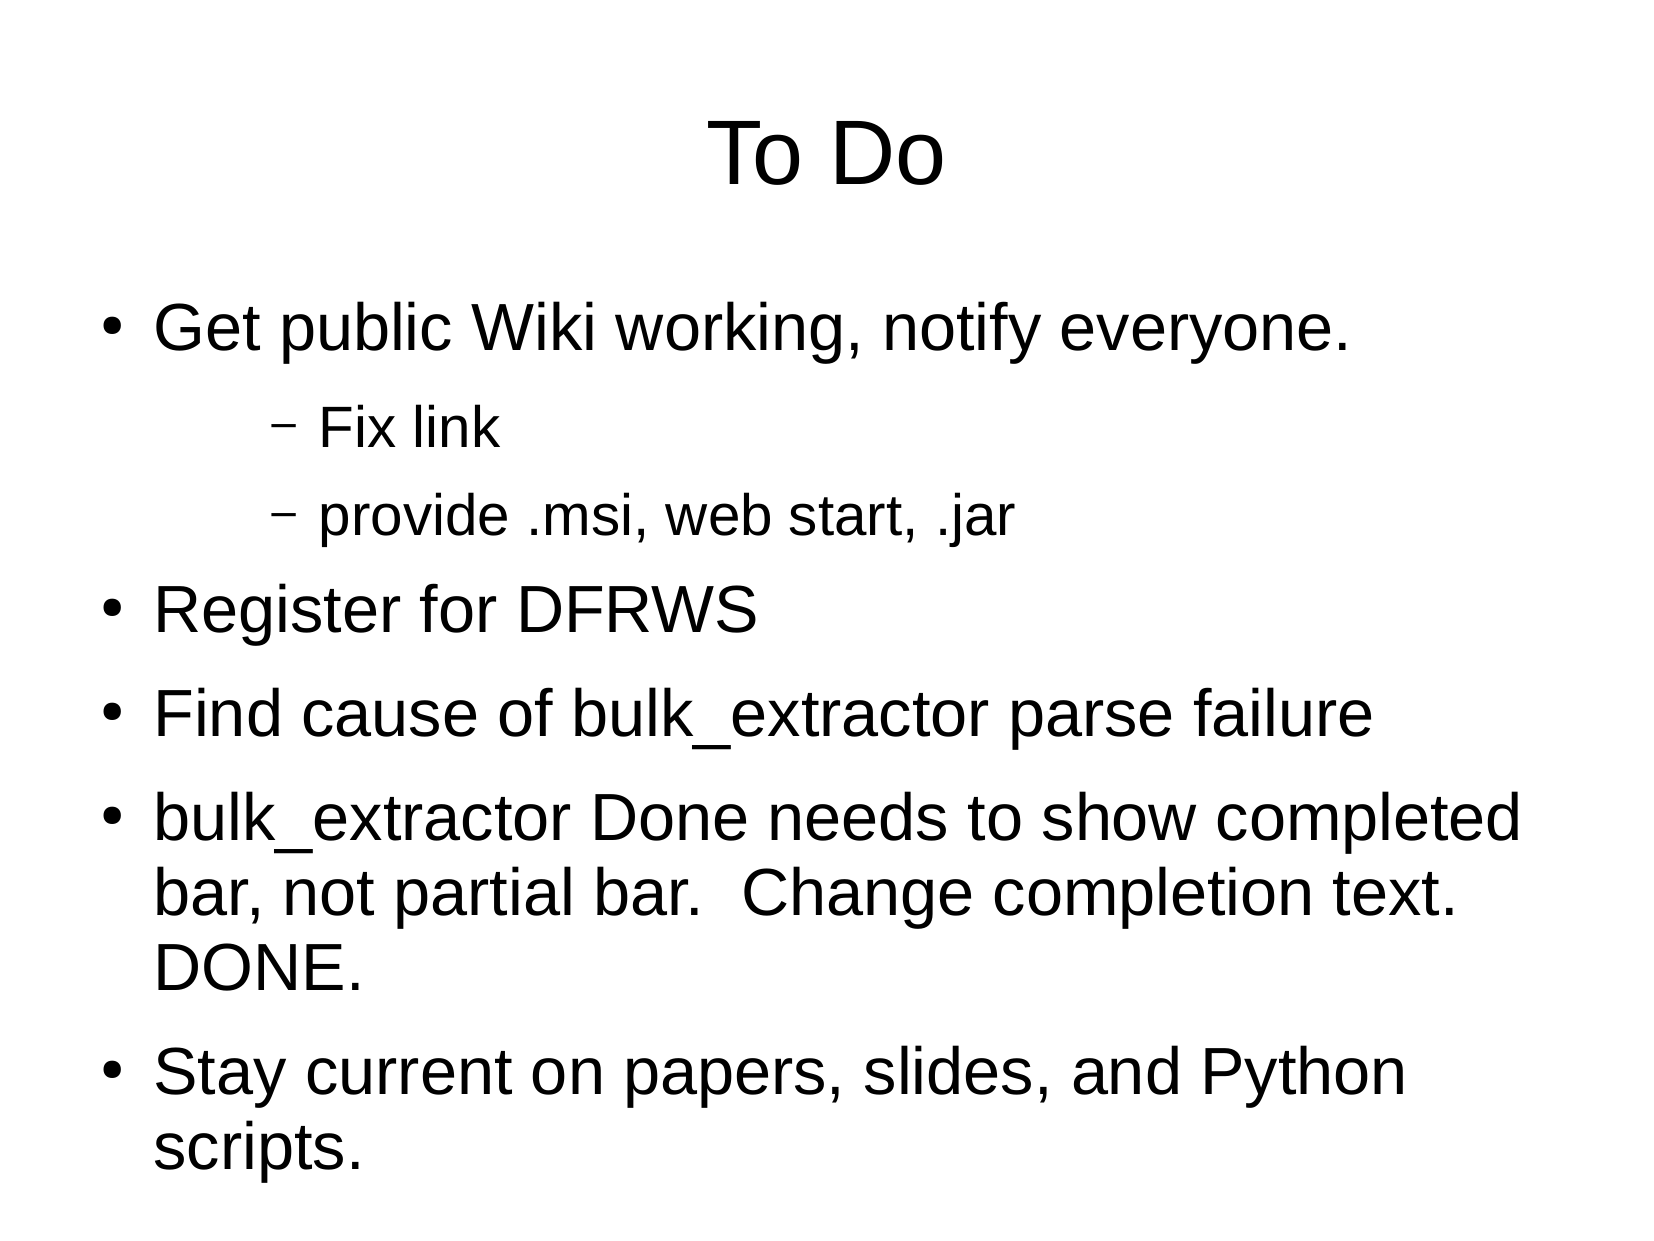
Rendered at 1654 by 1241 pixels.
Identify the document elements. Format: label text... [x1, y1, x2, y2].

list Get public Wiki working, notify everyone. Fix link provide .msi, web start, .jar Register for DFRWS Find cause of bulk_extractor parse failure bulk_extractor Done needs to show completed bar, not partial bar. Change completion text. DONE. Stay current on papers, slides, and Python scripts. [82, 290, 1571, 1101]
title To Do [82, 56, 1571, 250]
